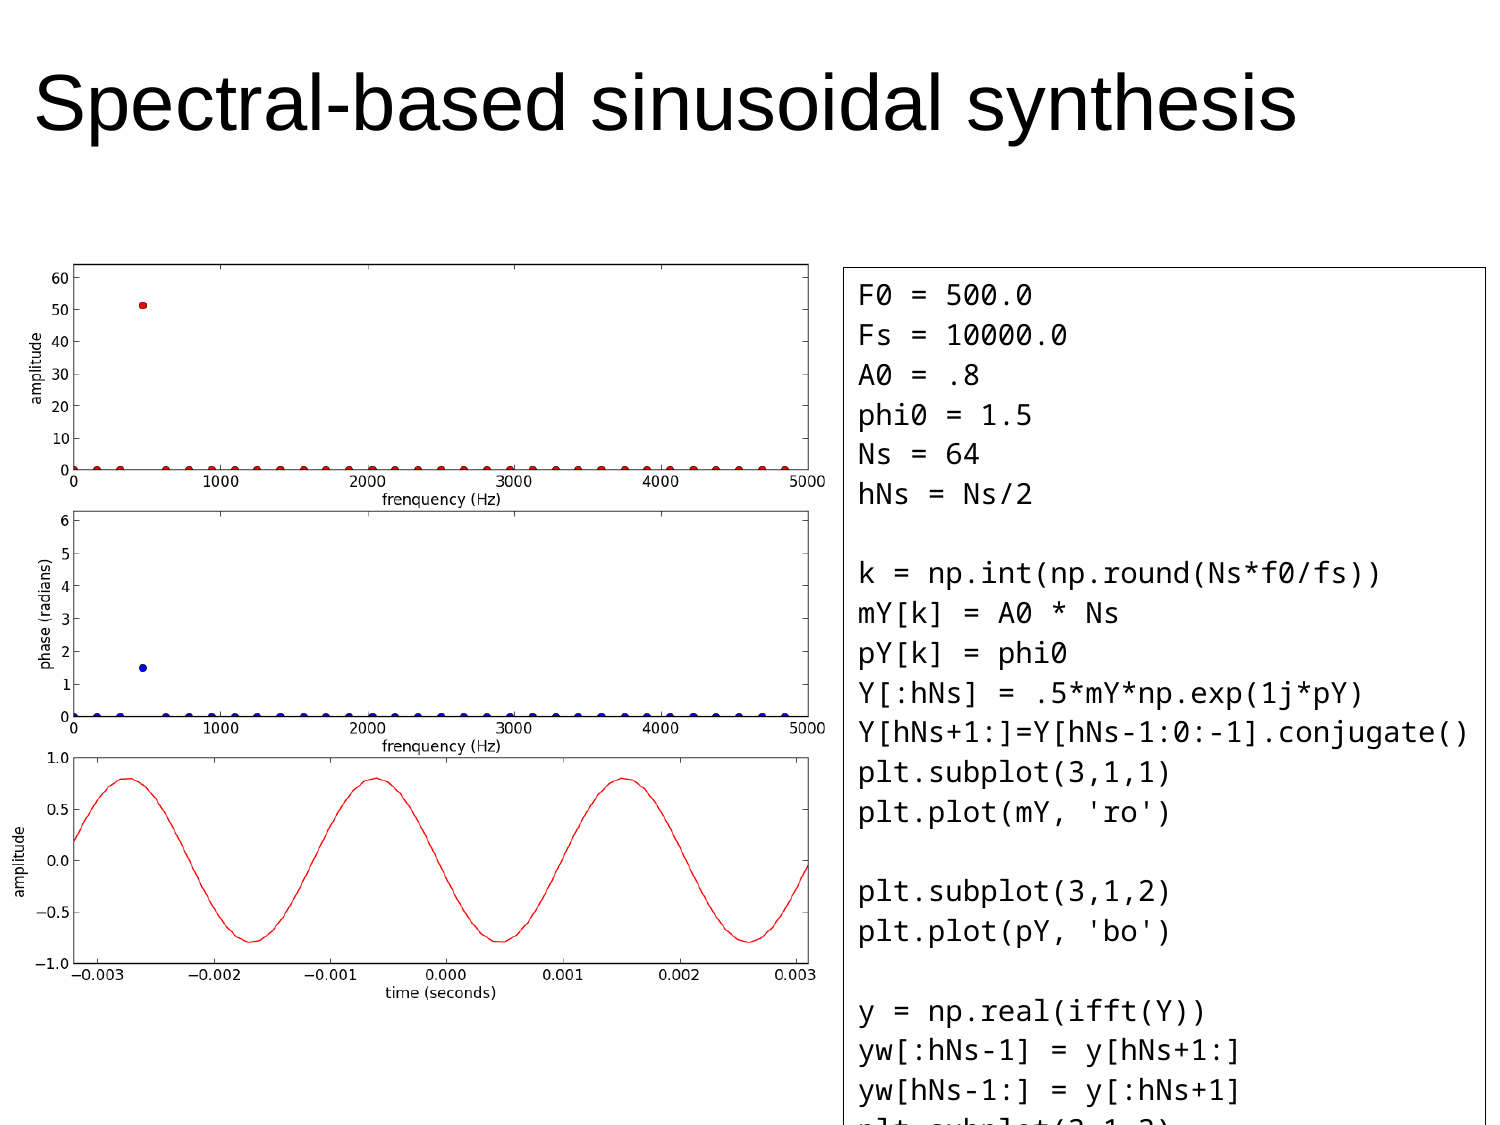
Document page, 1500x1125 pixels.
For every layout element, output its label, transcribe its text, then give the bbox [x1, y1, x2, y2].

picture [0, 177, 901, 1051]
picture [844, 956, 901, 1051]
text_box F0 = 500.0 Fs = 10000.0 A0 = .8 phi0 = 1.5 Ns = 64 hNs = Ns/2 k = np.int(np.round(Ns*f0/fs)) mY[k] = A0 * Ns pY[k] = phi0 Y[:hNs] = .5*mY*np.exp(1j*pY) Y[hNs+1:]=Y[hNs-1:0:-1].conjugate() plt.subplot(3,1,1) plt.plot(mY, 'ro') plt.subplot(3,1,2) plt.plot(pY, 'bo') y = np.real(ifft(Y)) yw[:hNs-1] = y[hNs+1:] yw[hNs-1:] = y[:hNs+1] plt.subplot(3,1,3) plt.plot(yw, 'r') [843, 267, 1486, 956]
title Spectral-based sinusoidal synthesis [33, 9, 1384, 198]
